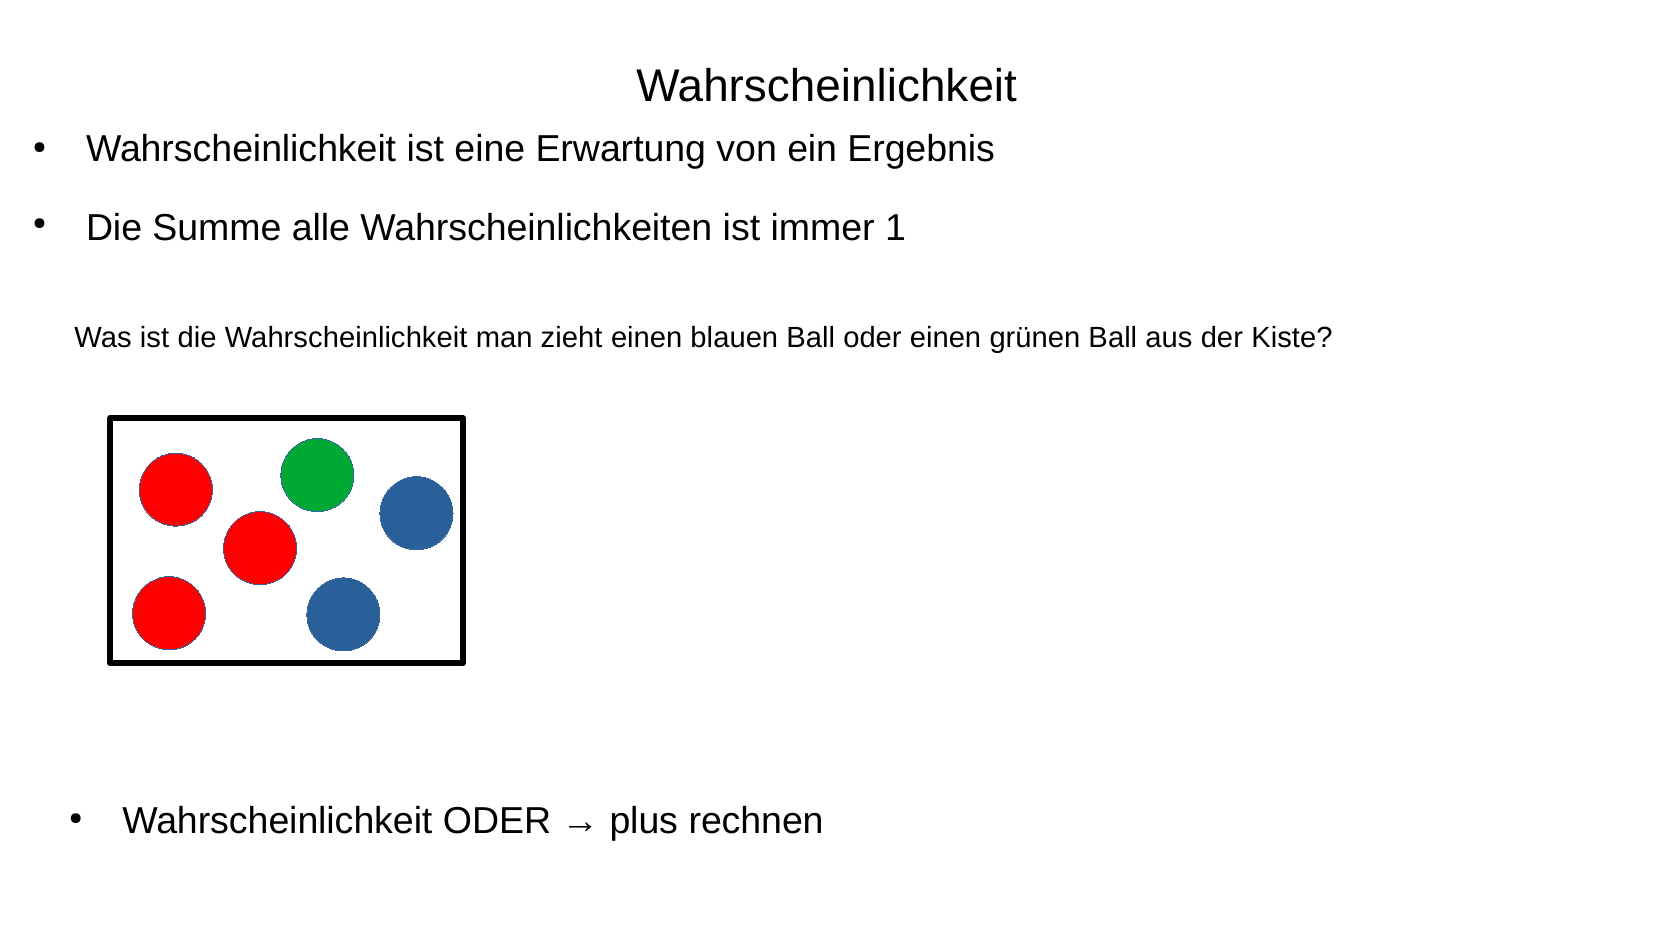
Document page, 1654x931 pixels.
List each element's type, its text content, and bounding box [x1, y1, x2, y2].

title Wahrscheinlichkeit [82, 37, 1571, 134]
text_box Was ist die Wahrscheinlichkeit man zieht einen blauen Ball oder einen grünen Ball aus der Kiste? [59, 313, 1458, 413]
text_box [110, 418, 464, 664]
list Wahrscheinlichkeit ist eine Erwartung von ein Ergebnis Die Summe alle Wahrscheinlichkeiten ist immer 1 [15, 127, 1504, 668]
list Wahrscheinlichkeit ODER → plus rechnen [51, 727, 1540, 896]
